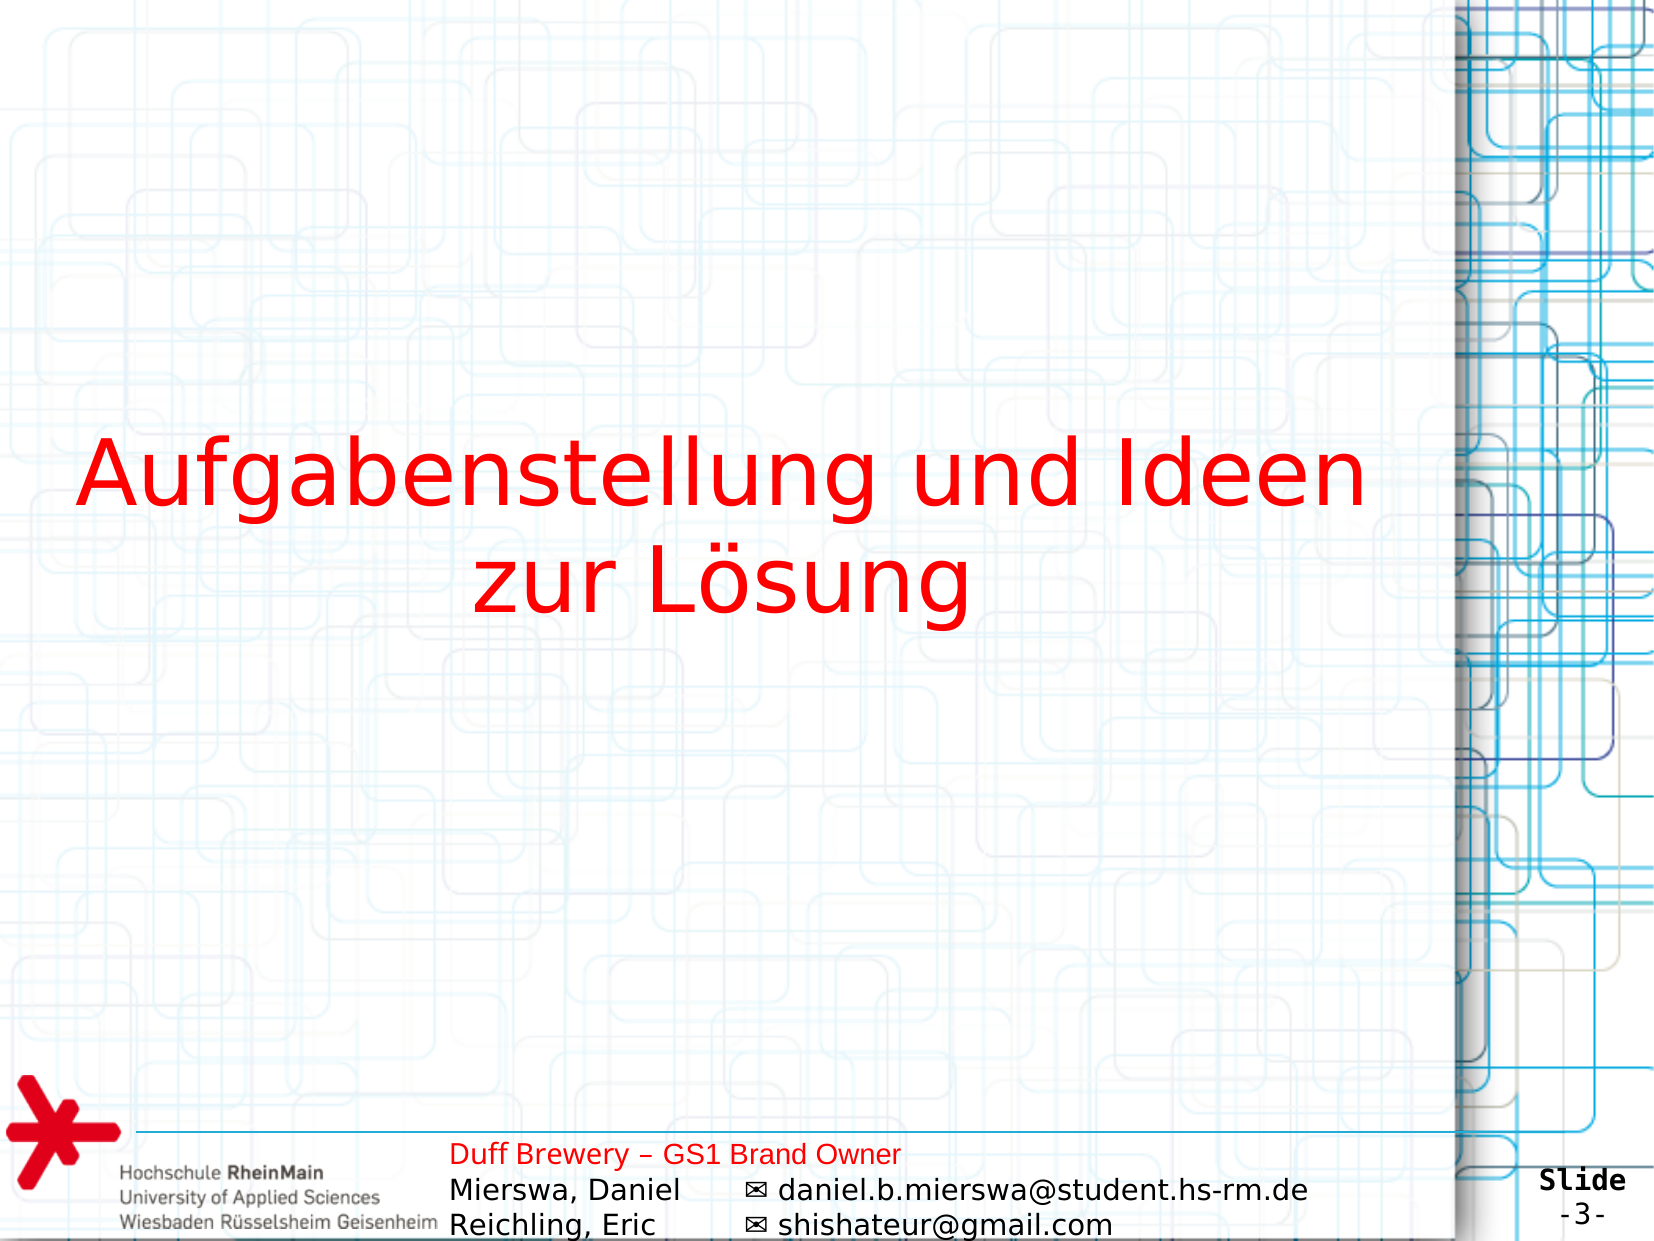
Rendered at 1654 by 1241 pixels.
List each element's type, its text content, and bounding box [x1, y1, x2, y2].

picture [964, 1221, 973, 1233]
picture [0, 0, 1654, 1241]
picture [568, 1221, 577, 1233]
title Aufgabenstellung und Ideen zur Lösung [29, 419, 1418, 634]
